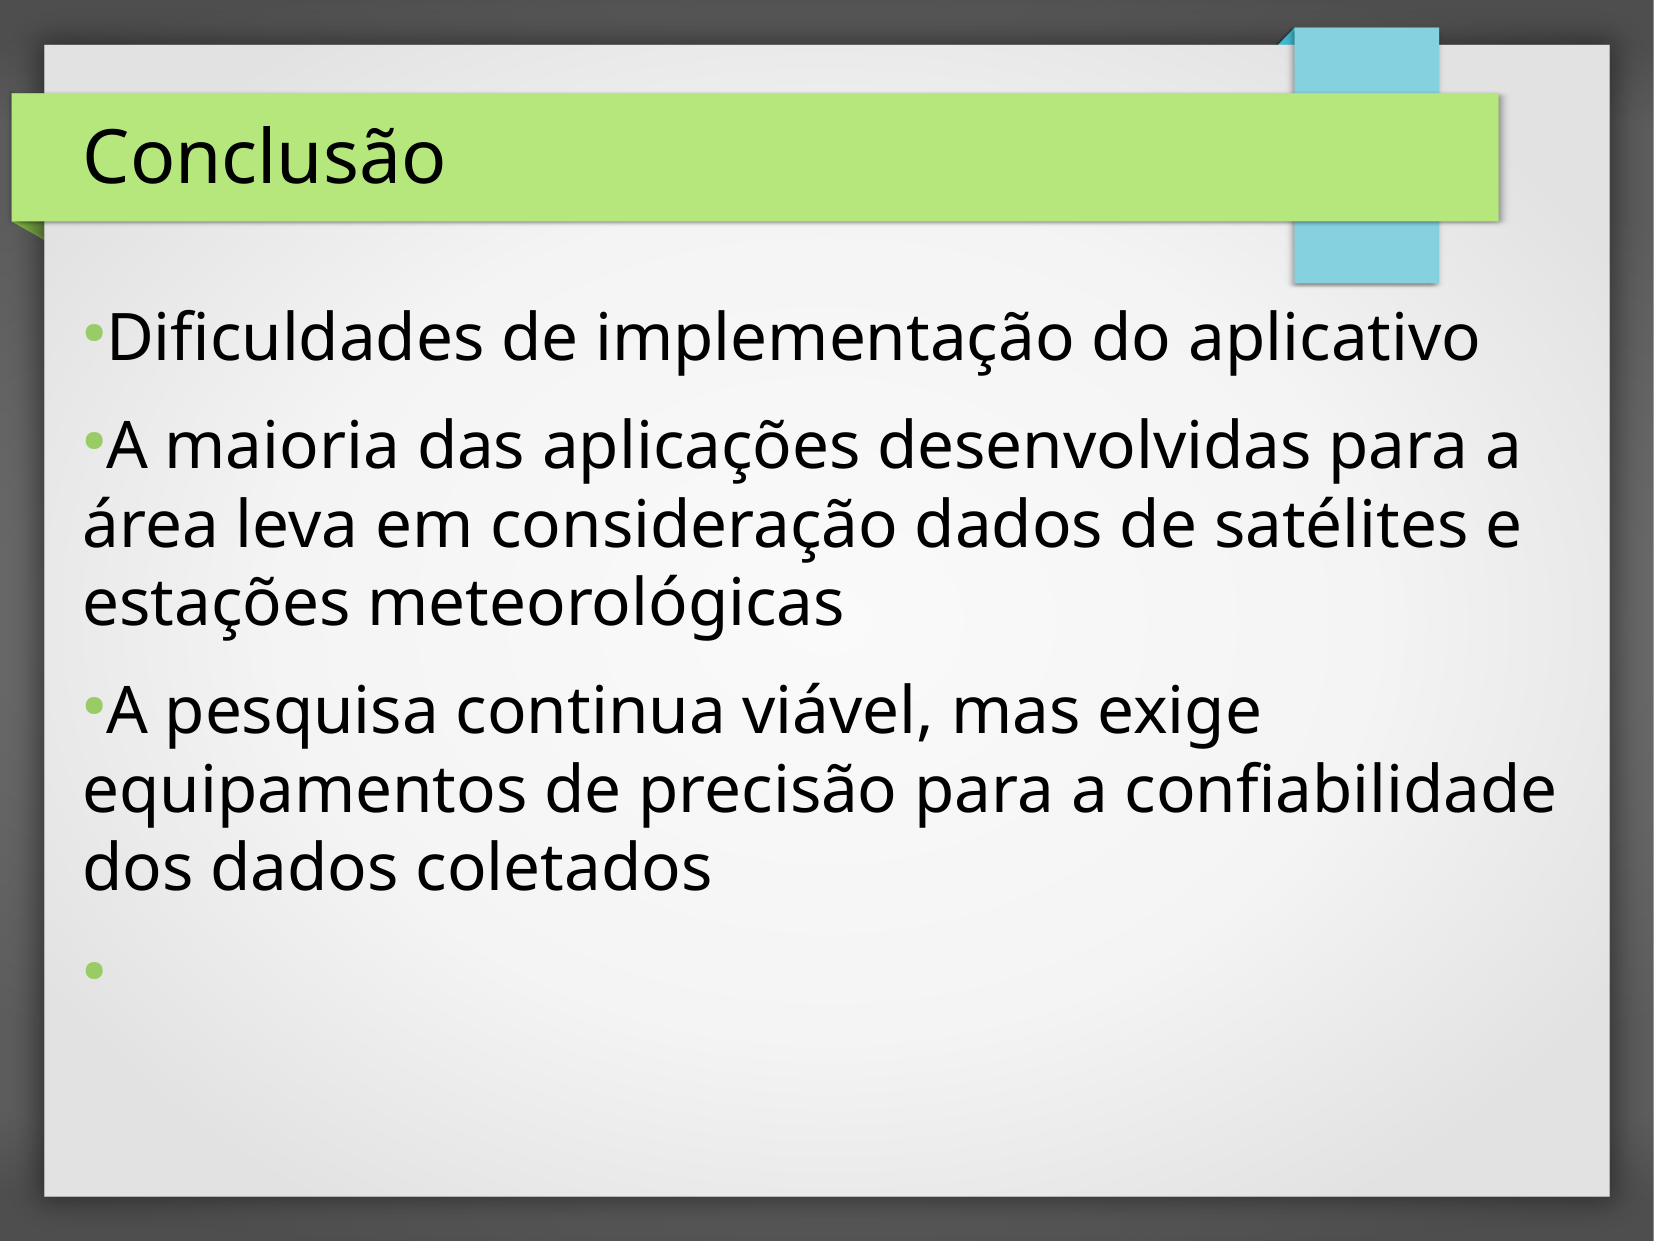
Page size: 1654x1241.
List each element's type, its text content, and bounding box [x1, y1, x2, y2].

list Dificuldades de implementação do aplicativo A maioria das aplicações desenvolvidas para a área leva em consideração dados de satélites e estações meteorológicas A pesquisa continua viável, mas exige equipamentos de precisão para a confiabilidade dos dados coletados [82, 295, 1571, 1015]
title Conclusão [82, 94, 1264, 213]
